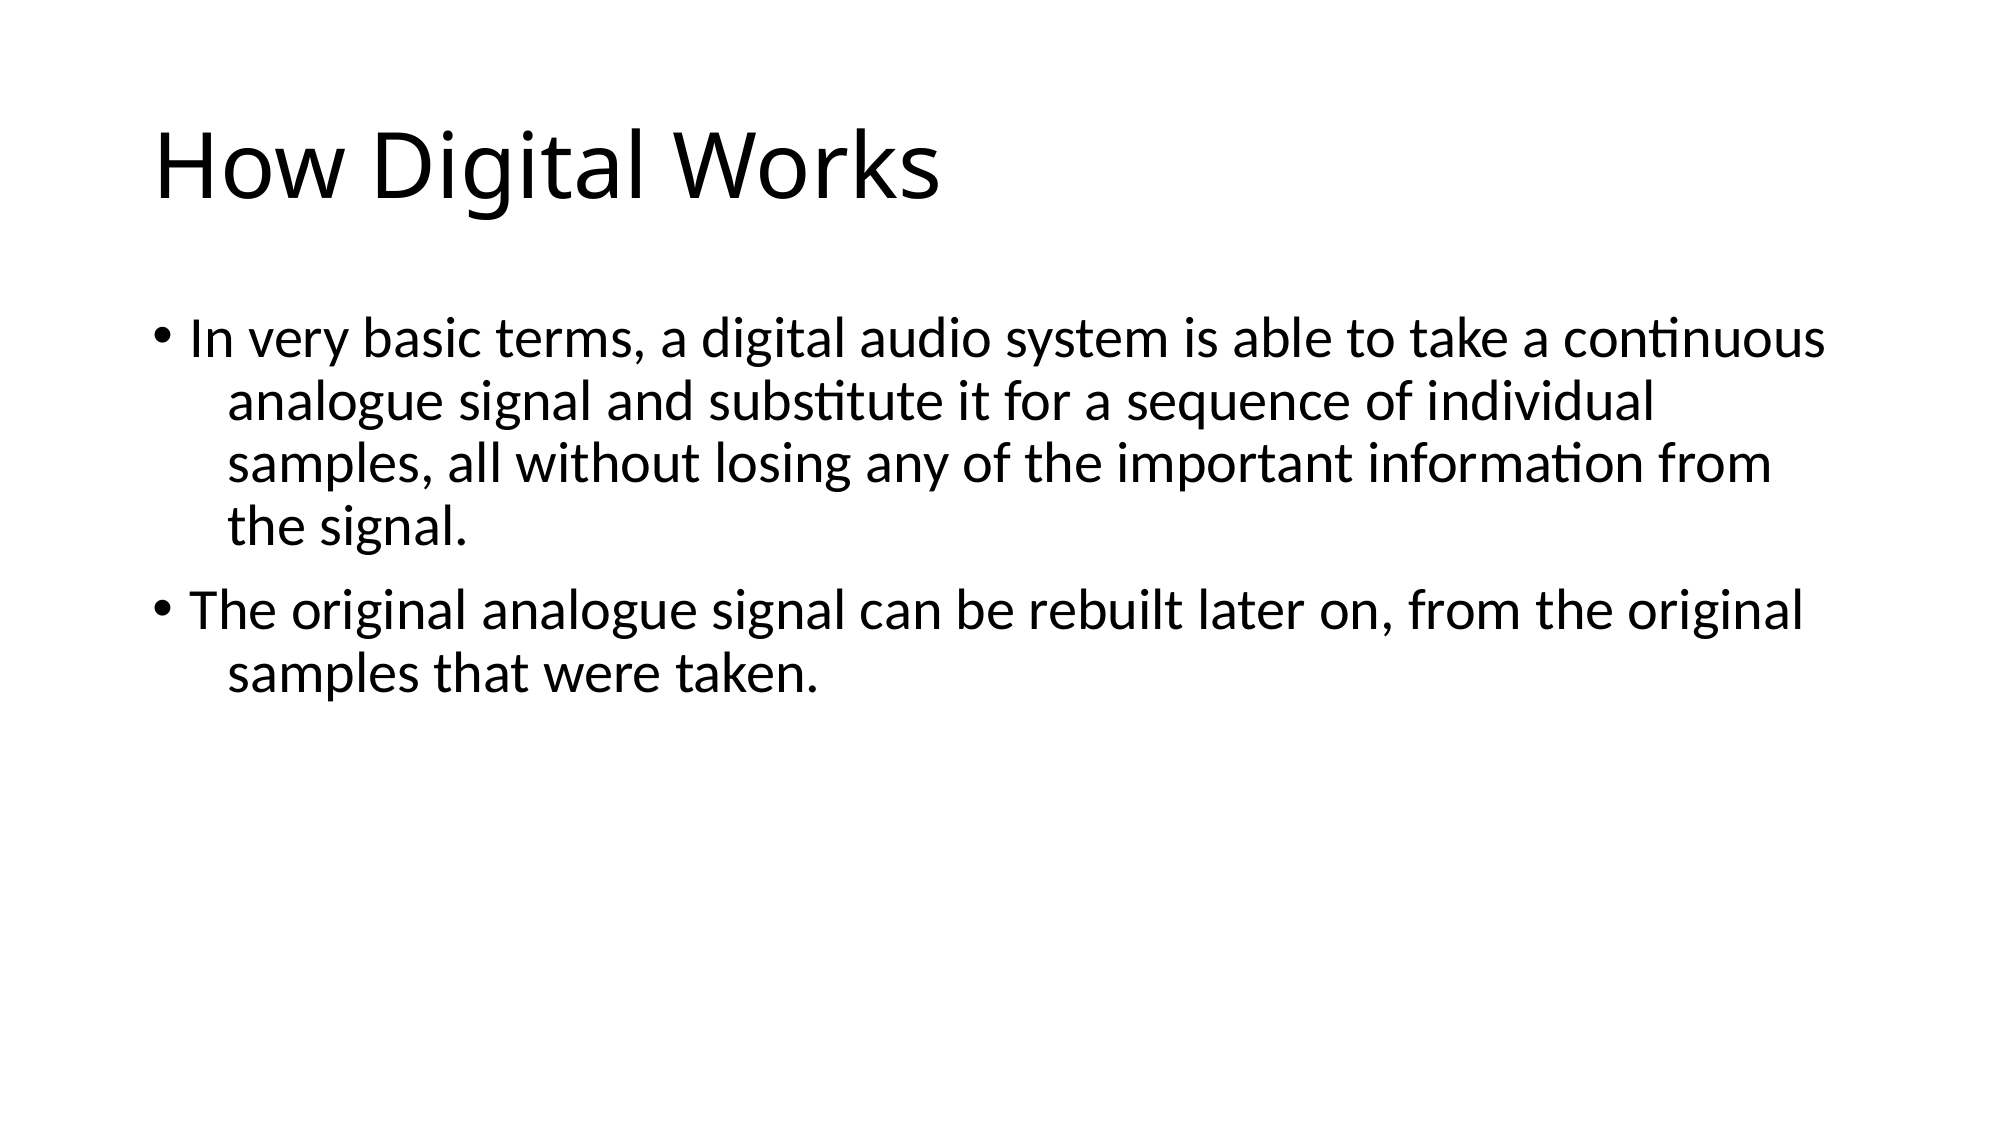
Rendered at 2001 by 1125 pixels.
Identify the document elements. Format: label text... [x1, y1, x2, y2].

list In very basic terms, a digital audio system is able to take a continuous analogue signal and substitute it for a sequence of individual samples, all without losing any of the important information from the signal. The original analogue signal can be rebuilt later on, from the original samples that were taken. [137, 299, 1863, 1014]
title How Digital Works [137, 59, 1863, 278]
